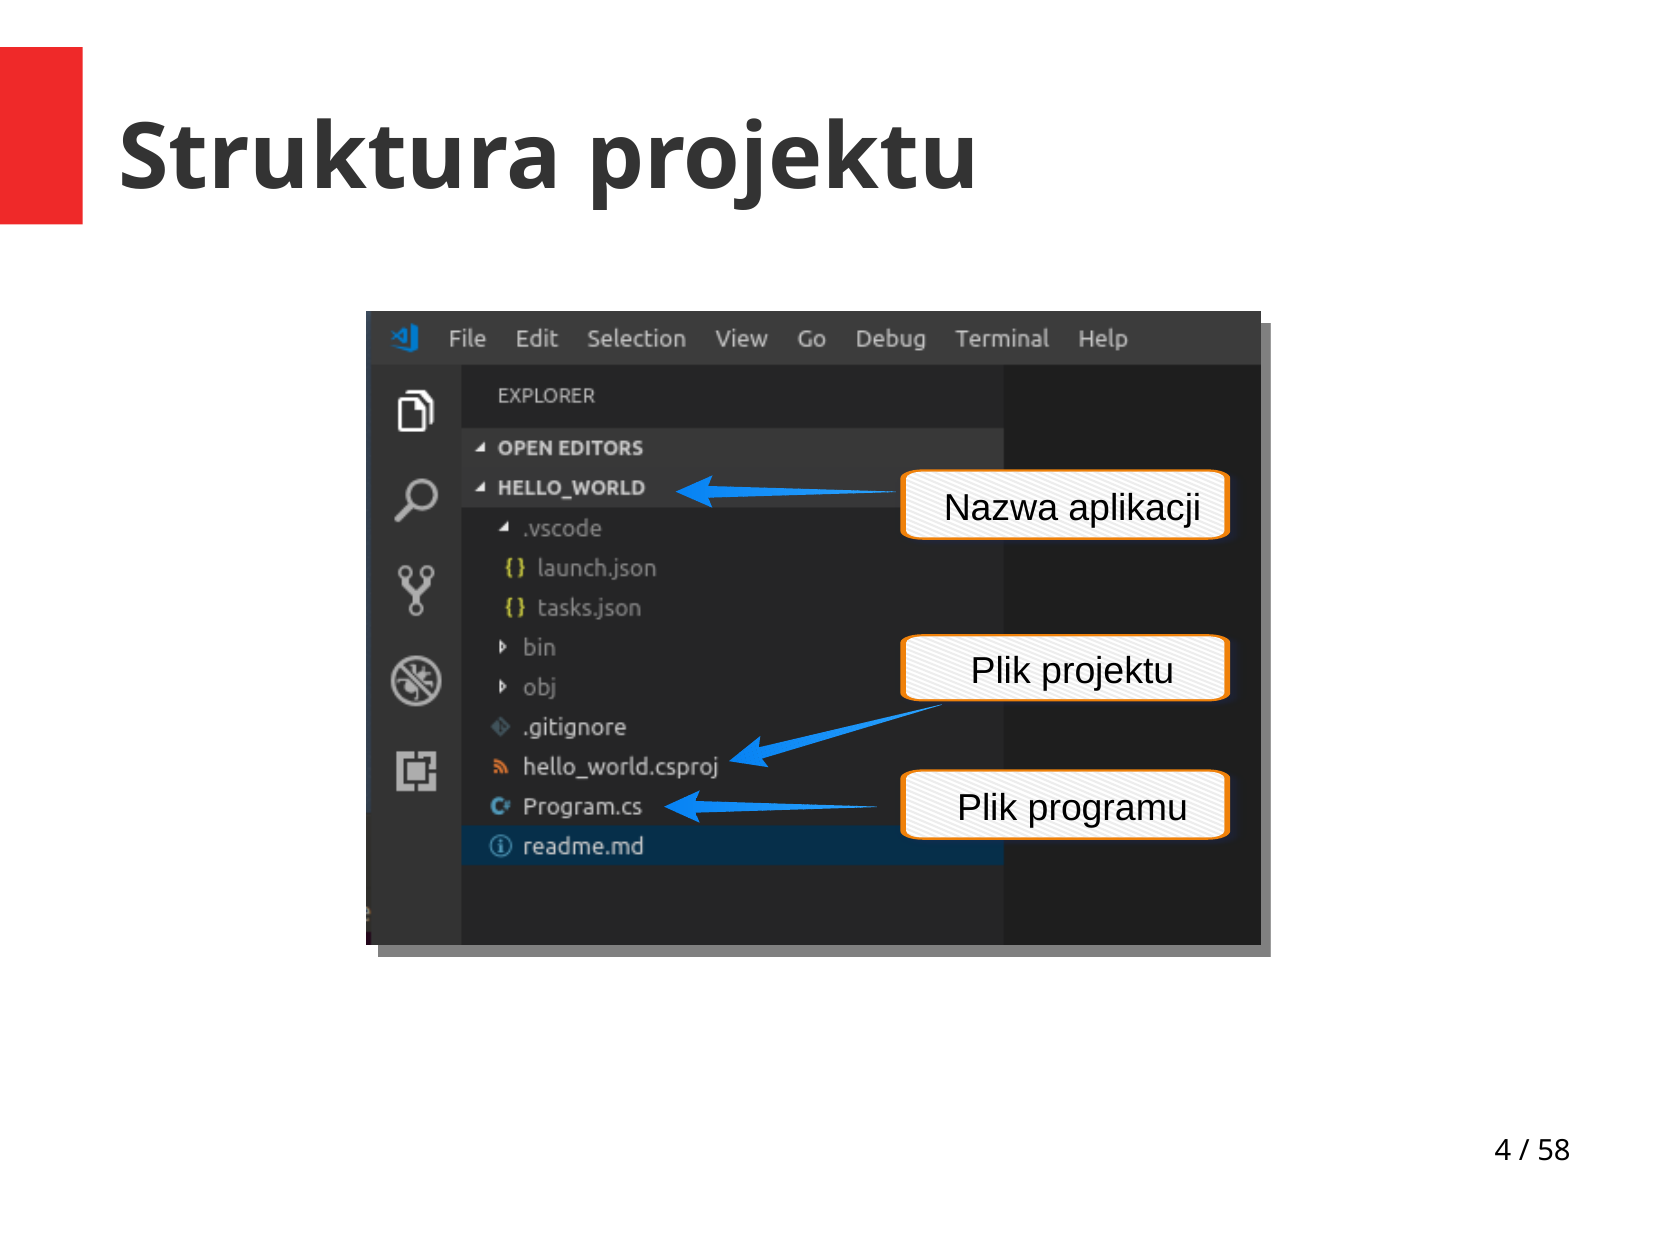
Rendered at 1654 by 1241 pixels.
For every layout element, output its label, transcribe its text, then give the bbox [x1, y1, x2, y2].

title Struktura projektu [118, 49, 1571, 257]
picture [366, 311, 1261, 946]
